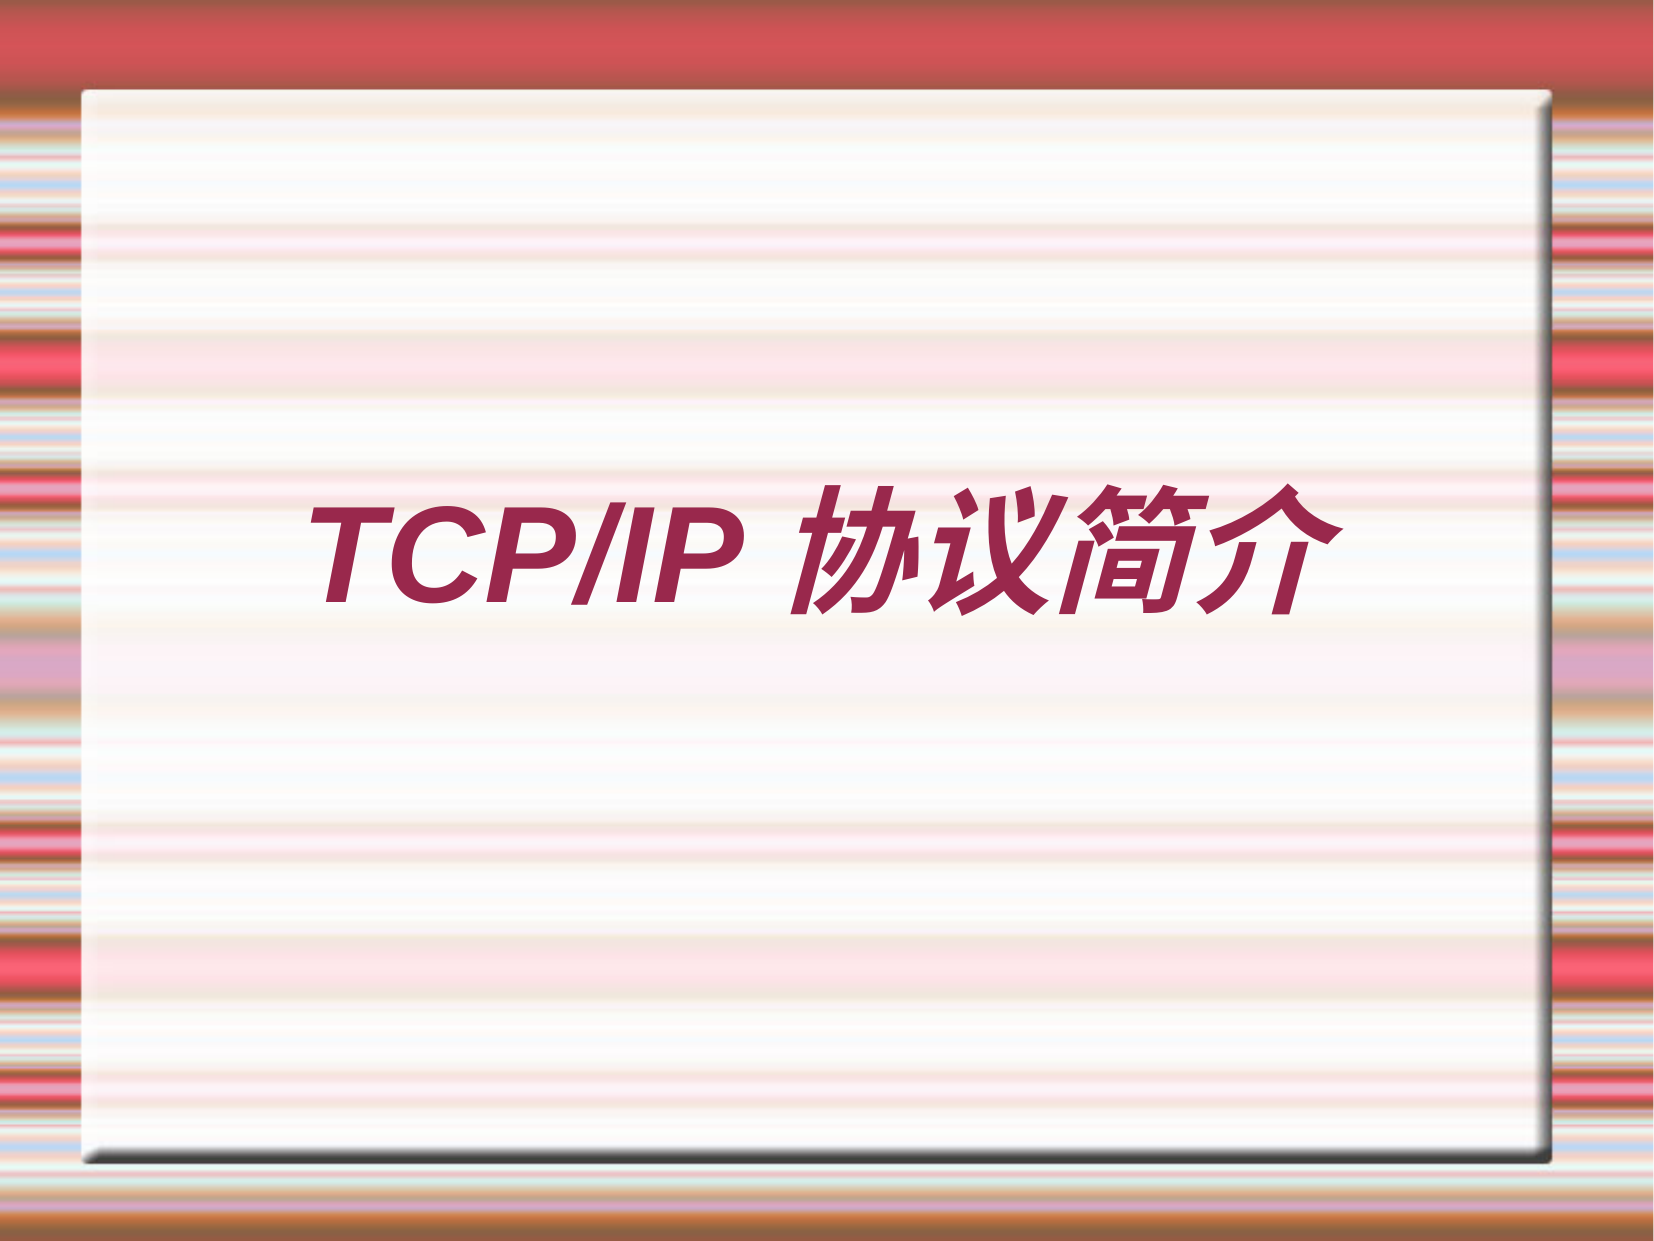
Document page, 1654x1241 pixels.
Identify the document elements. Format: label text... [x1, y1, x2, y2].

picture [0, 0, 1654, 1241]
title TCP/IP协议简介 [107, 439, 1520, 647]
